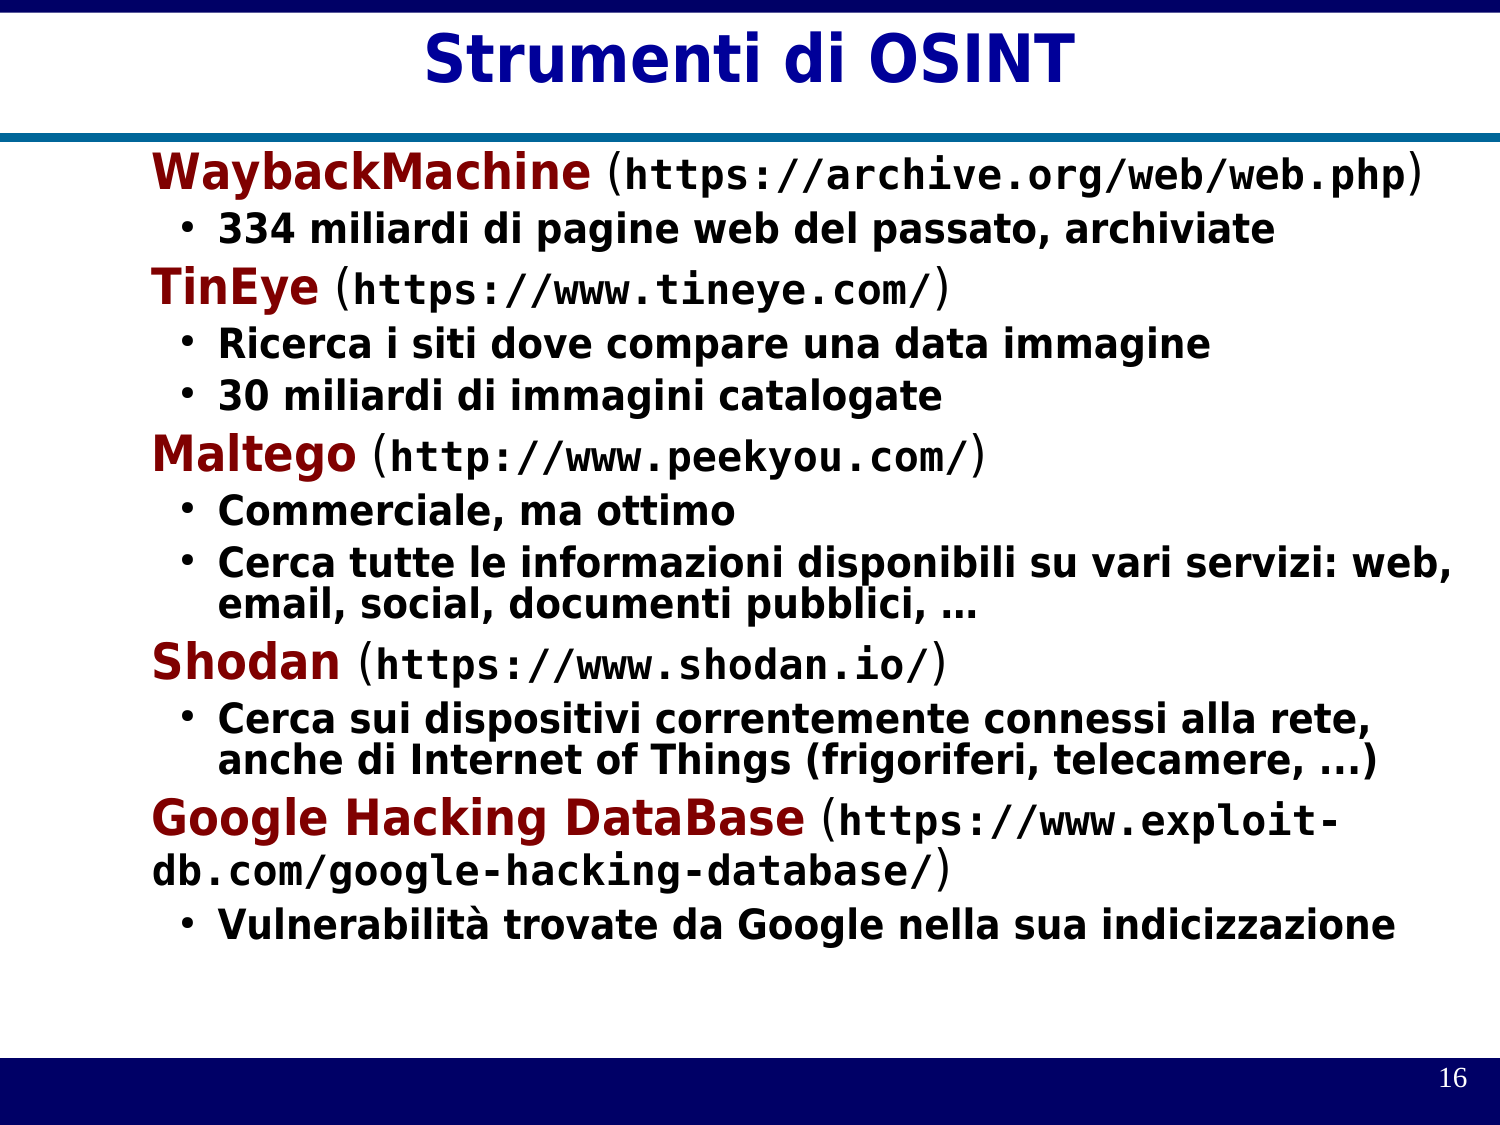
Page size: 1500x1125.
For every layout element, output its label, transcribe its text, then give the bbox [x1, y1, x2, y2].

list WaybackMachine (https://archive.org/web/web.php) 334 miliardi di pagine web del passato, archiviate TinEye (https://www.tineye.com/) Ricerca i siti dove compare una data immagine 30 miliardi di immagini catalogate Maltego (http://www.peekyou.com/) Commerciale, ma ottimo Cerca tutte le informazioni disponibili su vari servizi: web, email, social, documenti pubblici, … Shodan (https://www.shodan.io/) Cerca sui dispositivi correntemente connessi alla rete, anche di Internet of Things (frigoriferi, telecamere, ...) Google Hacking DataBase (https://www.exploit-db.com/google-hacking-database/) Vulnerabilità trovate da Google nella sua indicizzazione [30, 149, 1471, 1021]
title Strumenti di OSINT [30, 0, 1471, 126]
